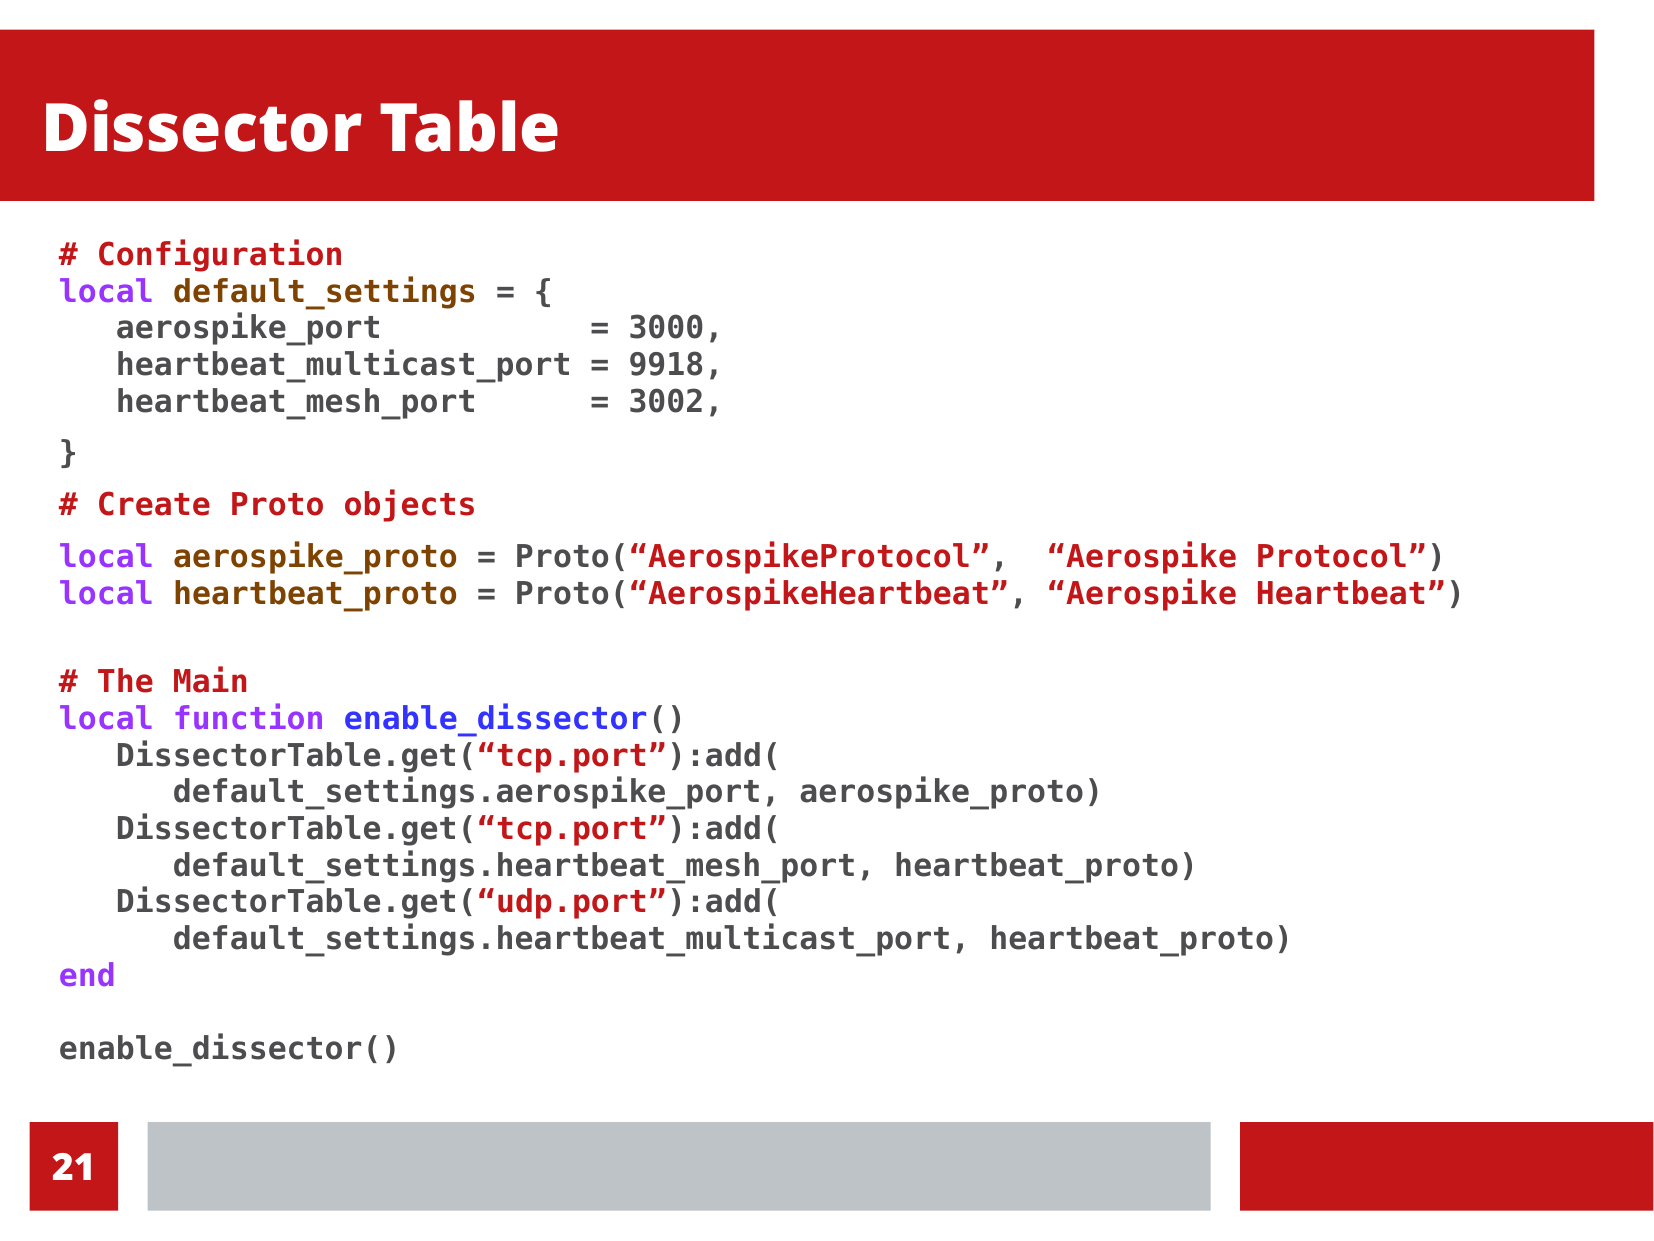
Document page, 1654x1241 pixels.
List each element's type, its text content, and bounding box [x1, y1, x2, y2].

list # Configuration local default_settings = { aerospike_port = 3000, heartbeat_multicast_port = 9918, heartbeat_mesh_port = 3002, } # Create Proto objects local aerospike_proto = Proto(“AerospikeProtocol”, “Aerospike Protocol”) local heartbeat_proto = Proto(“AerospikeHeartbeat”, “Aerospike Heartbeat”) # The Main local function enable_dissector() DissectorTable.get(“tcp.port”):add( default_settings.aerospike_port, aerospike_proto) DissectorTable.get(“tcp.port”):add( default_settings.heartbeat_mesh_port, heartbeat_proto) DissectorTable.get(“udp.port”):add( default_settings.heartbeat_multicast_port, heartbeat_proto) end enable_dissector() [59, 236, 1565, 1069]
title Dissector Table [41, 53, 1577, 172]
